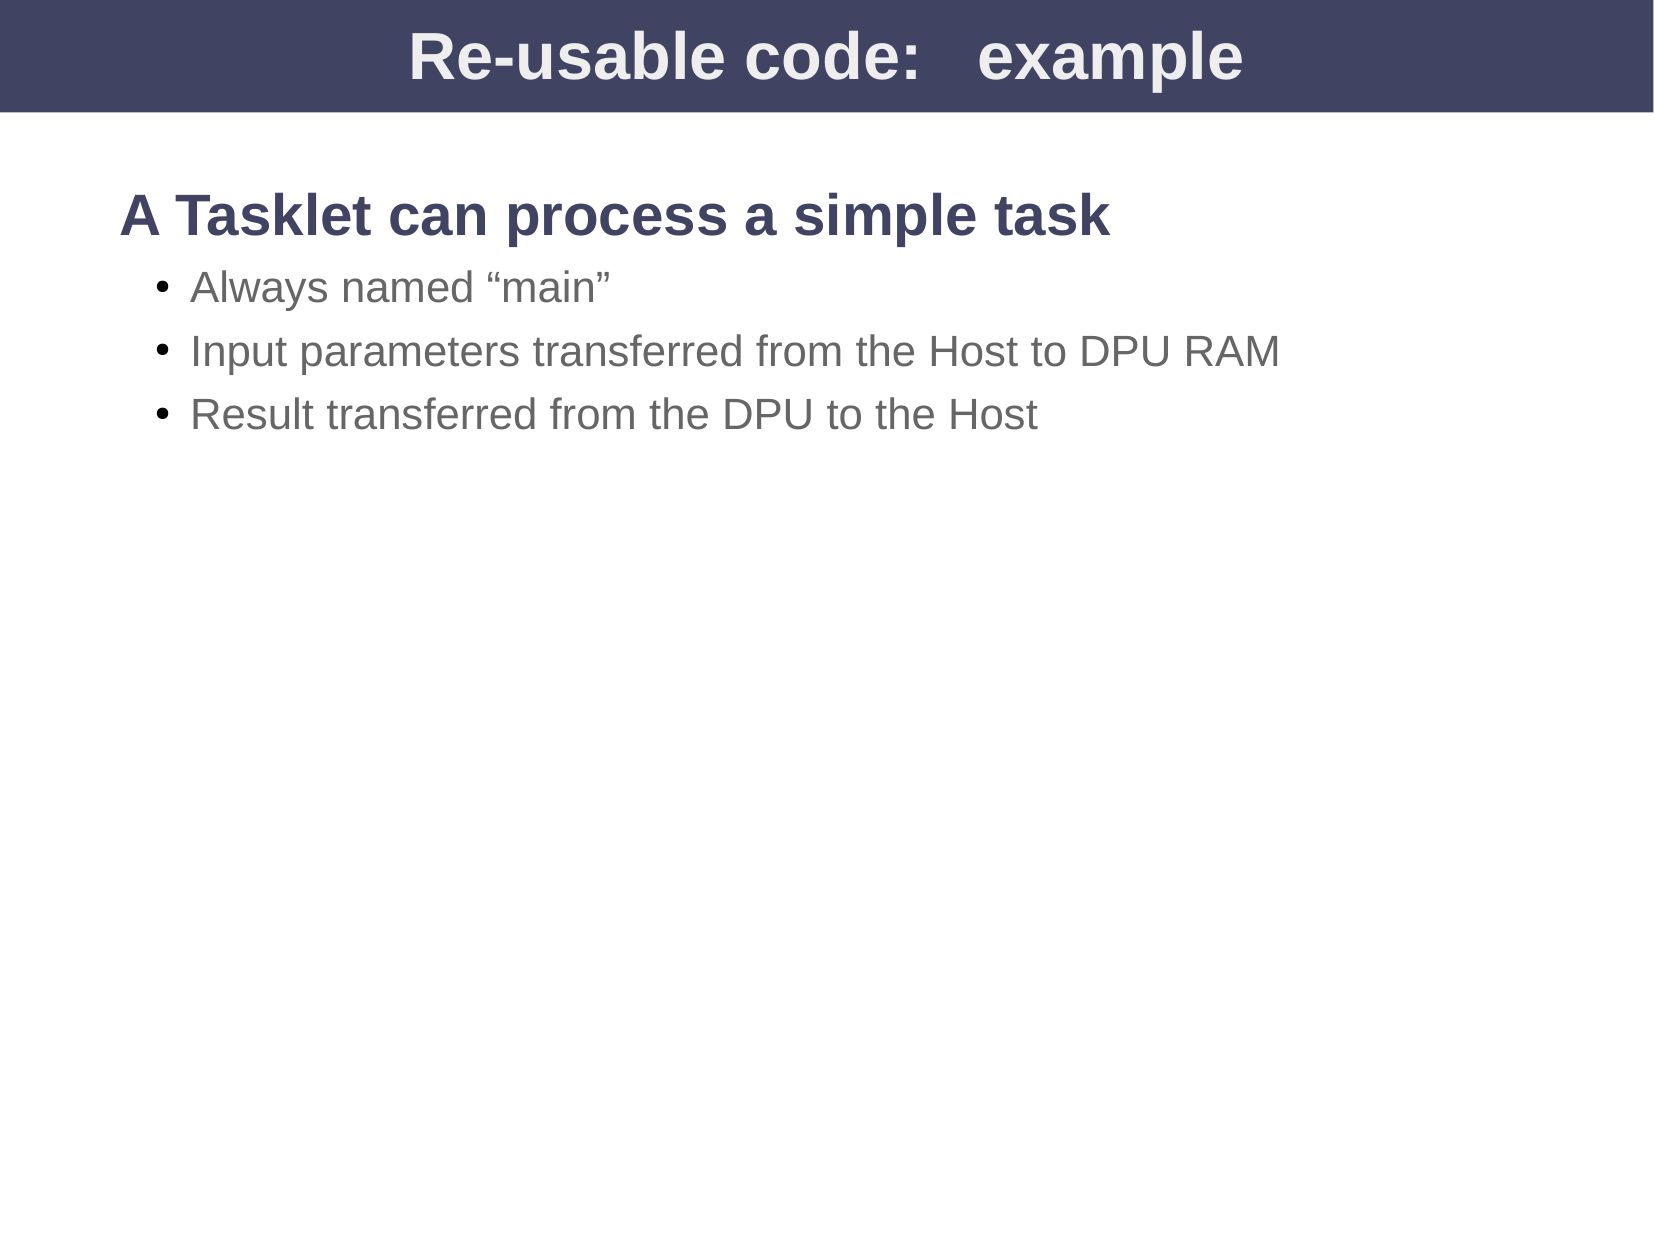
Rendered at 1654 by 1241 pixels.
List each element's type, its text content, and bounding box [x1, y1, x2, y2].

text_box A Tasklet can process a simple task Always named “main” Input parameters transferred from the Host to DPU RAM Result transferred from the DPU to the Host [104, 175, 1508, 1163]
text_box Re-usable code: example [0, 0, 1654, 113]
